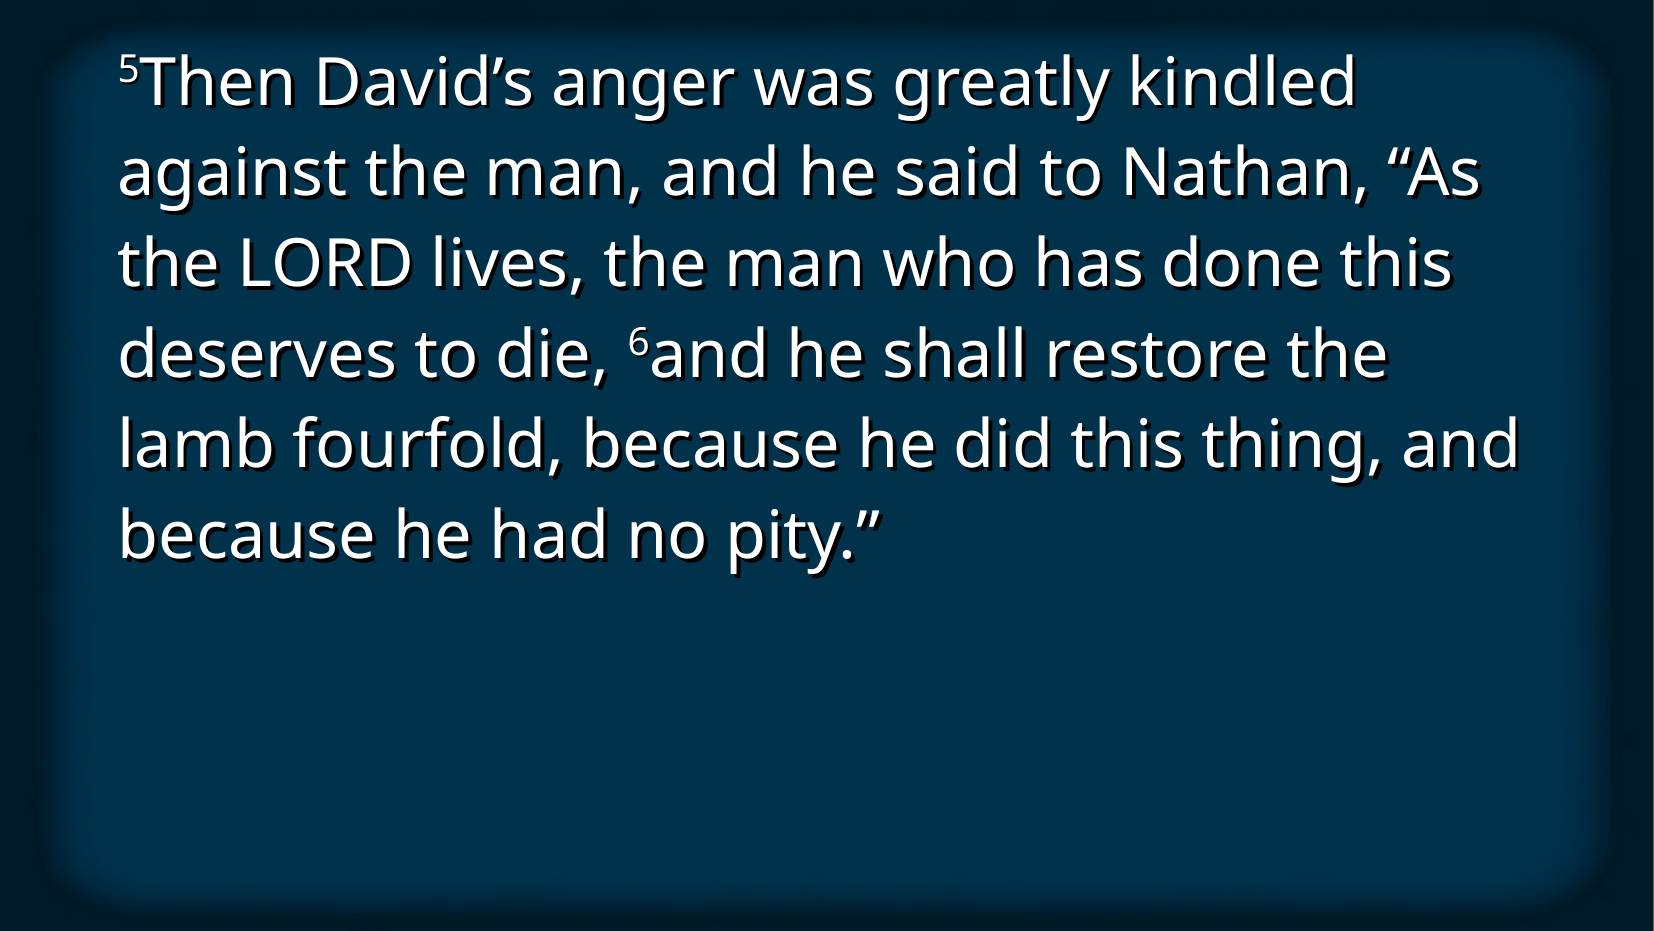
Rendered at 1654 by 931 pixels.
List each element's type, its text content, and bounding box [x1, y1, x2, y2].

picture [0, 0, 1654, 931]
text_box 5Then David’s anger was greatly kindled against the man, and he said to Nathan, “As the LORD lives, the man who has done this deserves to die, 6and he shall restore the lamb fourfold, because he did this thing, and because he had no pity.” [102, 26, 1573, 485]
